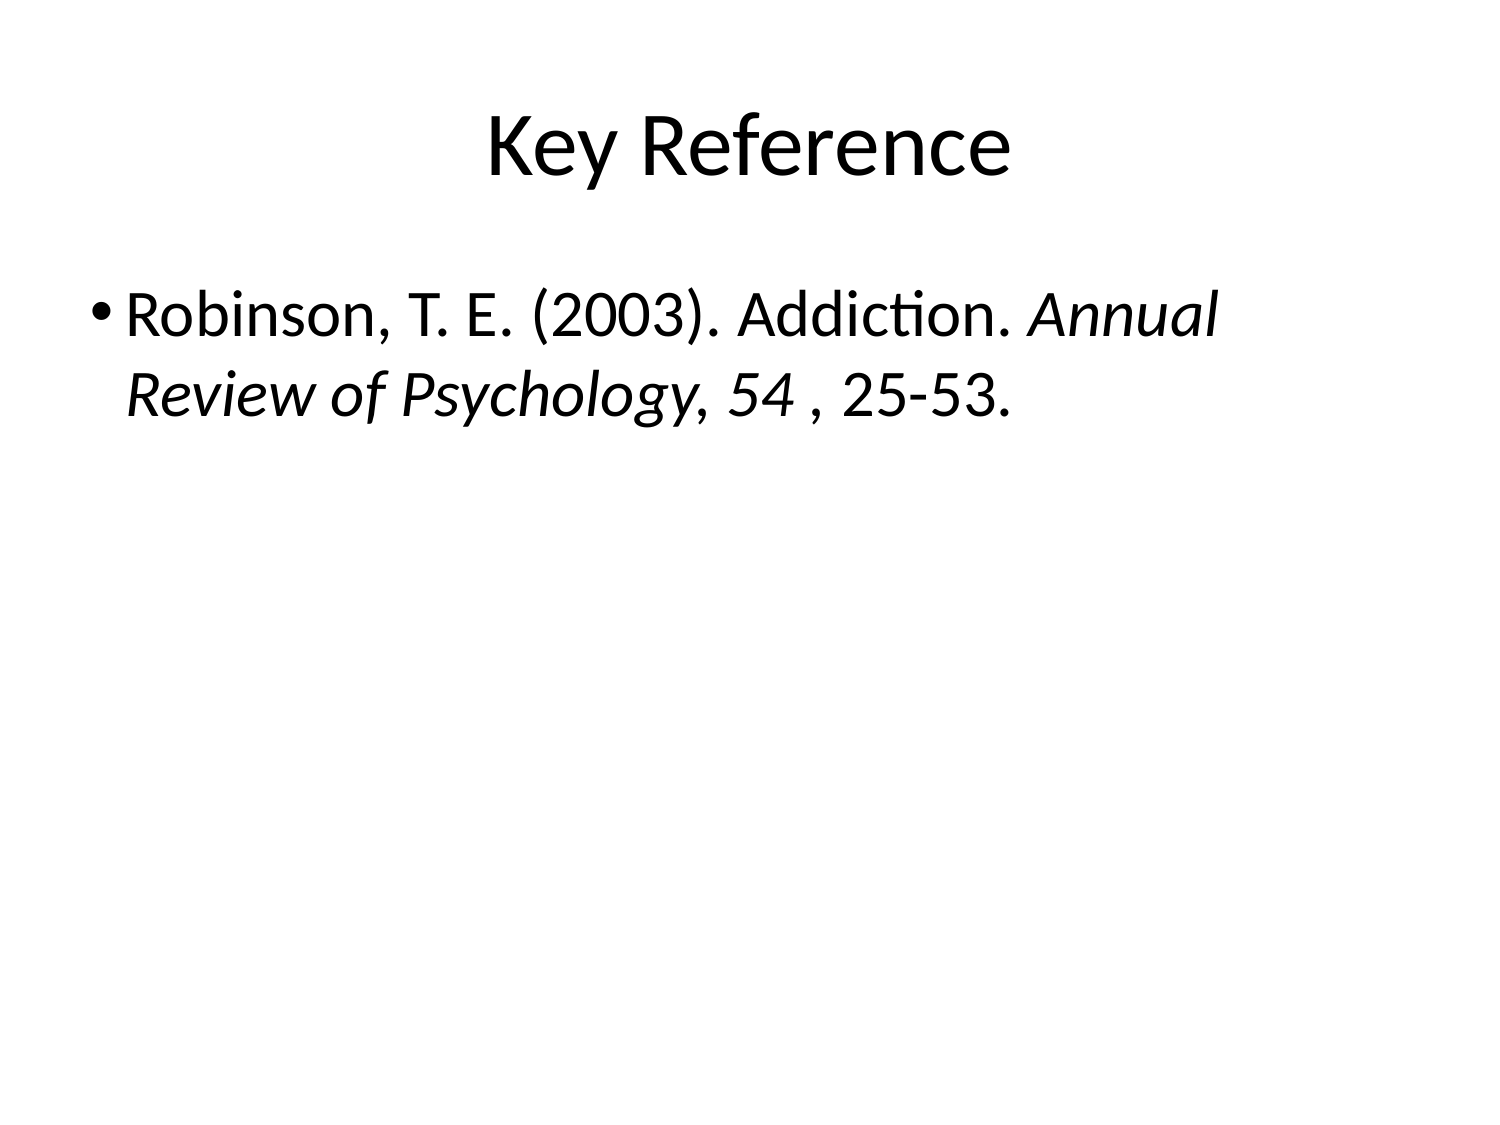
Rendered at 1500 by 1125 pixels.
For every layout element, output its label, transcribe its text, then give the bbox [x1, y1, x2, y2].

text_box Robinson, T. E. (2003). Addiction. Annual Review of Psychology, 54 , 25-53. [75, 262, 1425, 1005]
text_box Key Reference [75, 45, 1425, 233]
